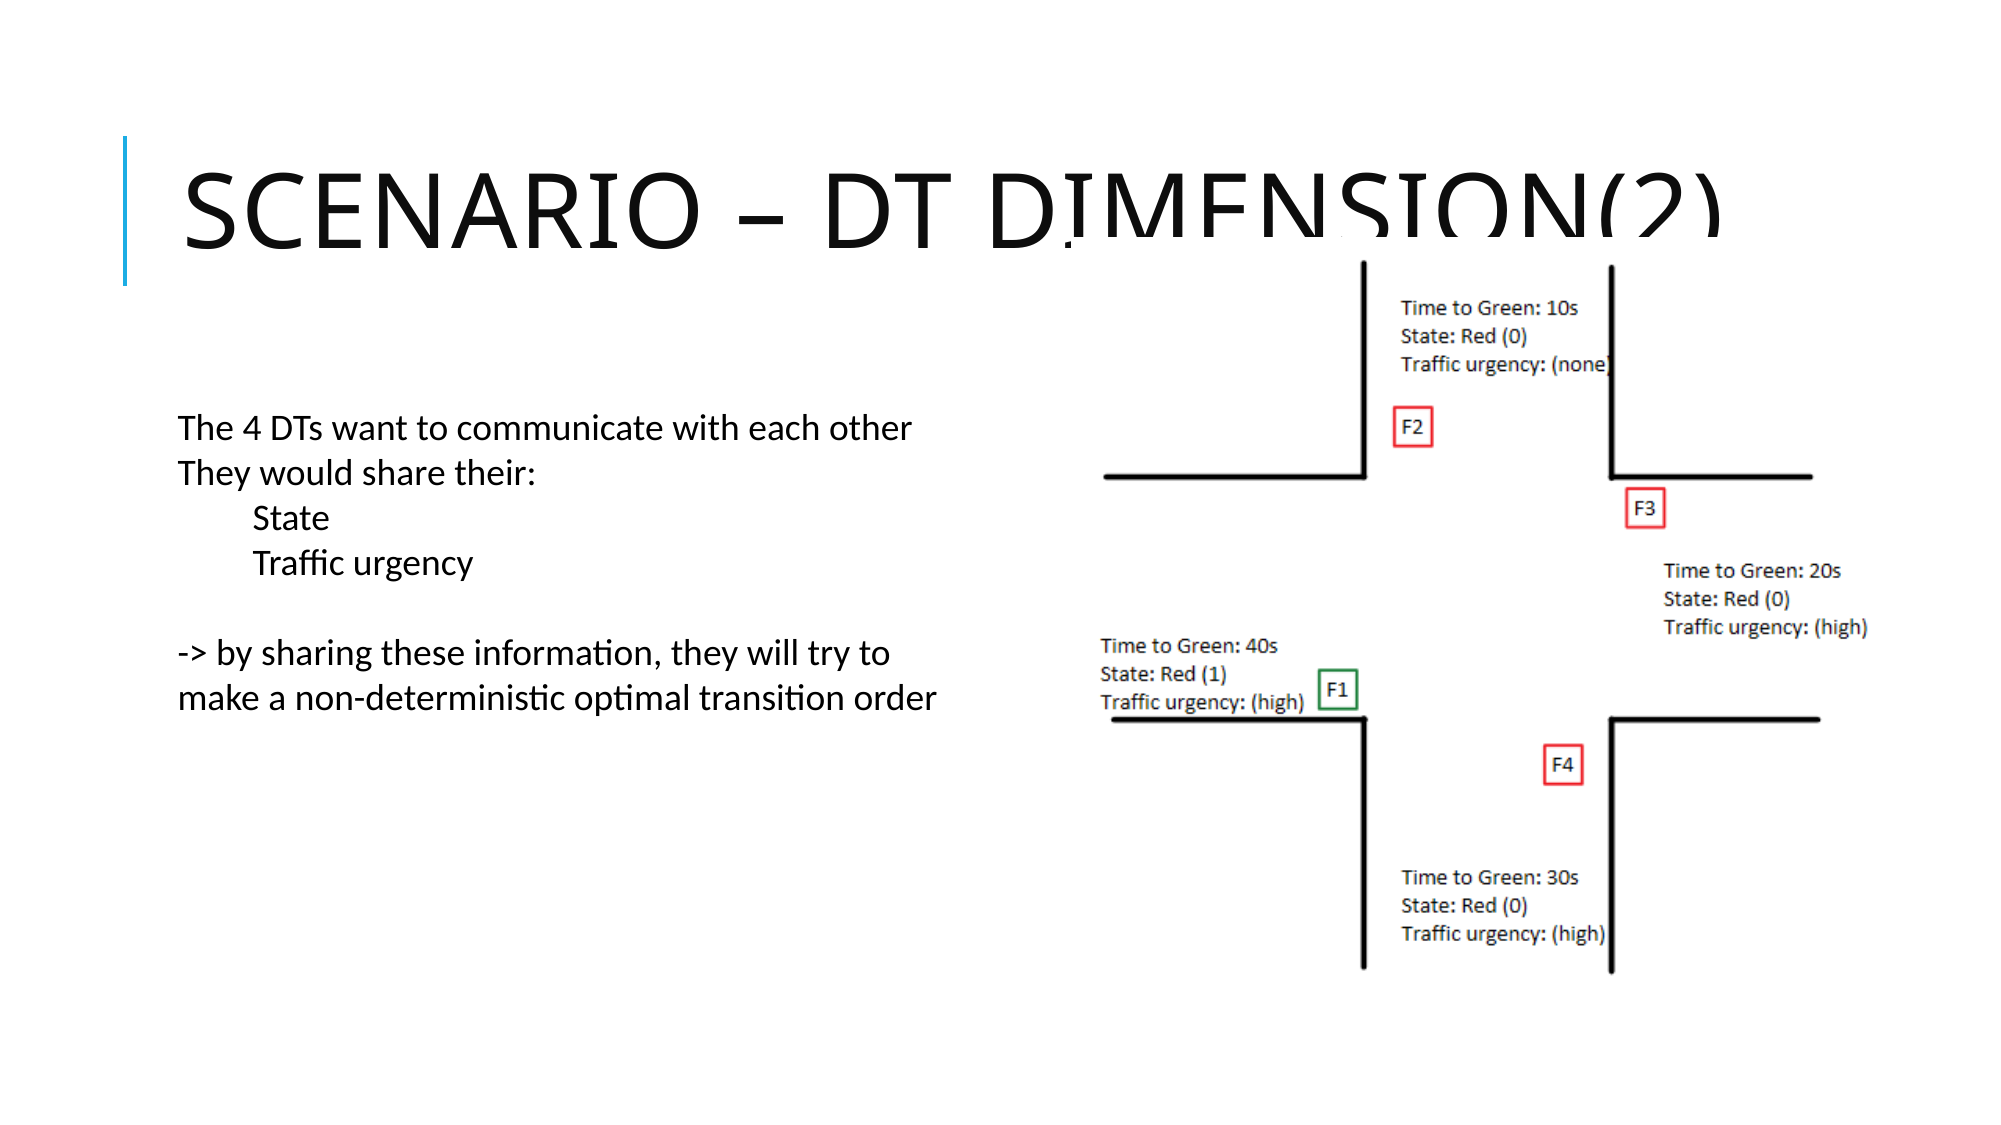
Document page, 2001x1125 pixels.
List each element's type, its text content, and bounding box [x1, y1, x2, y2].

text_box The 4 DTs want to communicate with each other They would share their: State Traffic urgency -> by sharing these information, they will try to make a non-deterministic optimal transition order [162, 395, 978, 730]
picture [1071, 237, 1880, 977]
title Scenario – DT dimension(2) [168, 96, 1763, 343]
